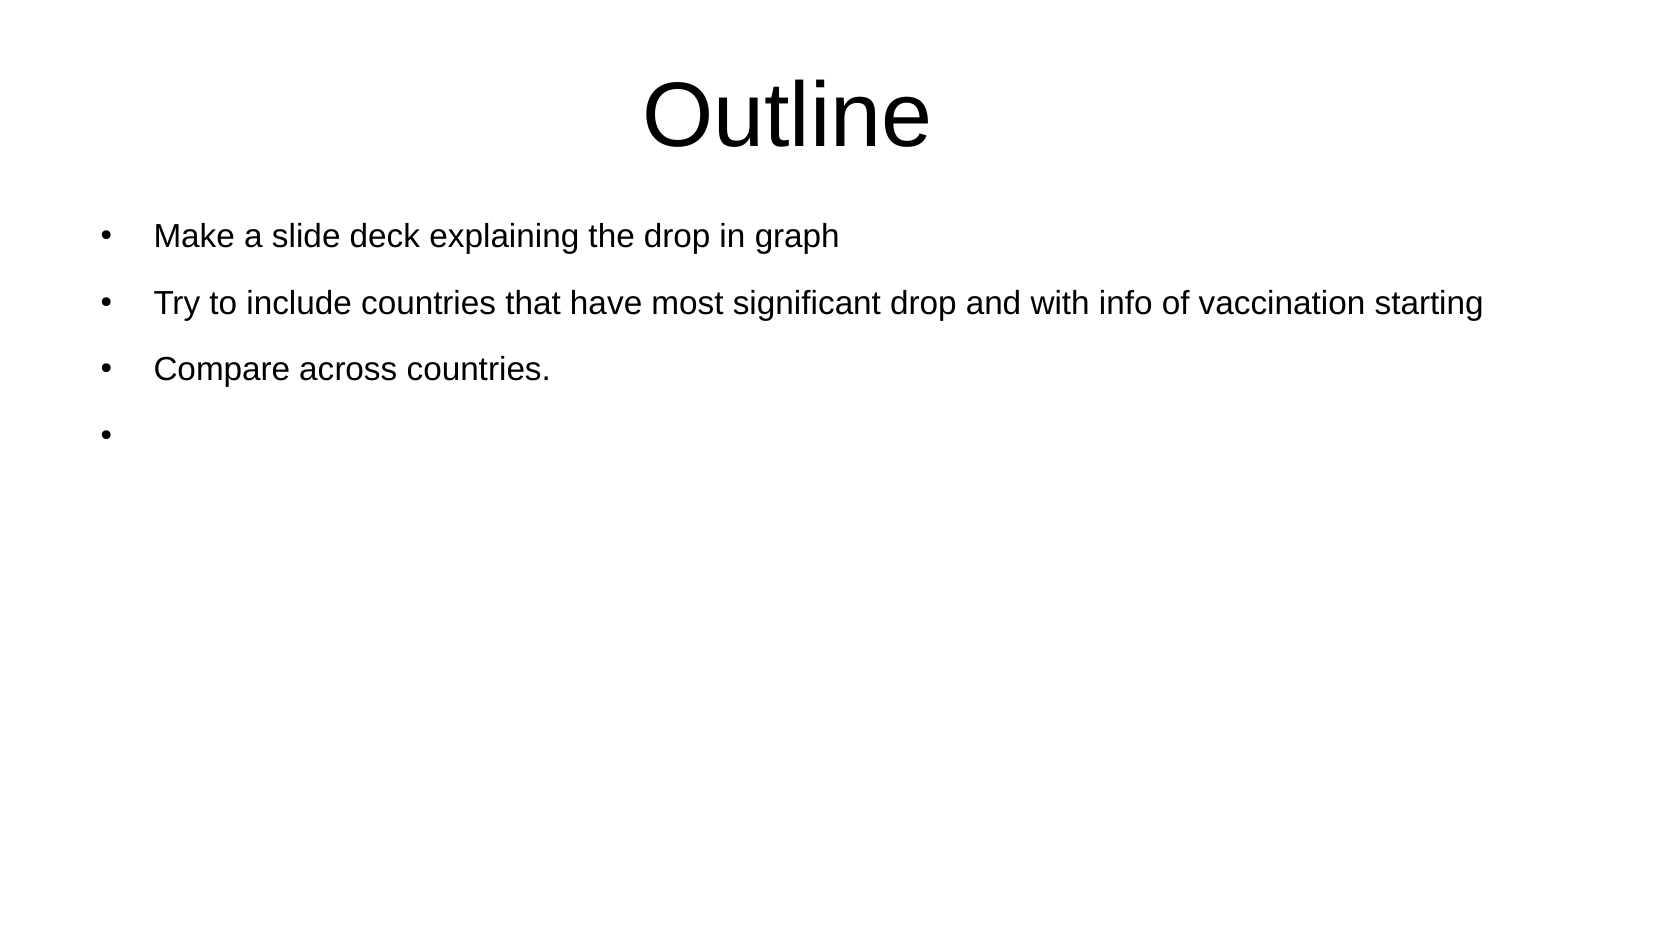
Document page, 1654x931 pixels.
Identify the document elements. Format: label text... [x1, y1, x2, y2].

list Make a slide deck explaining the drop in graph Try to include countries that have most significant drop and with info of vaccination starting Compare across countries. [82, 217, 1571, 758]
title Outline [82, 37, 1571, 193]
